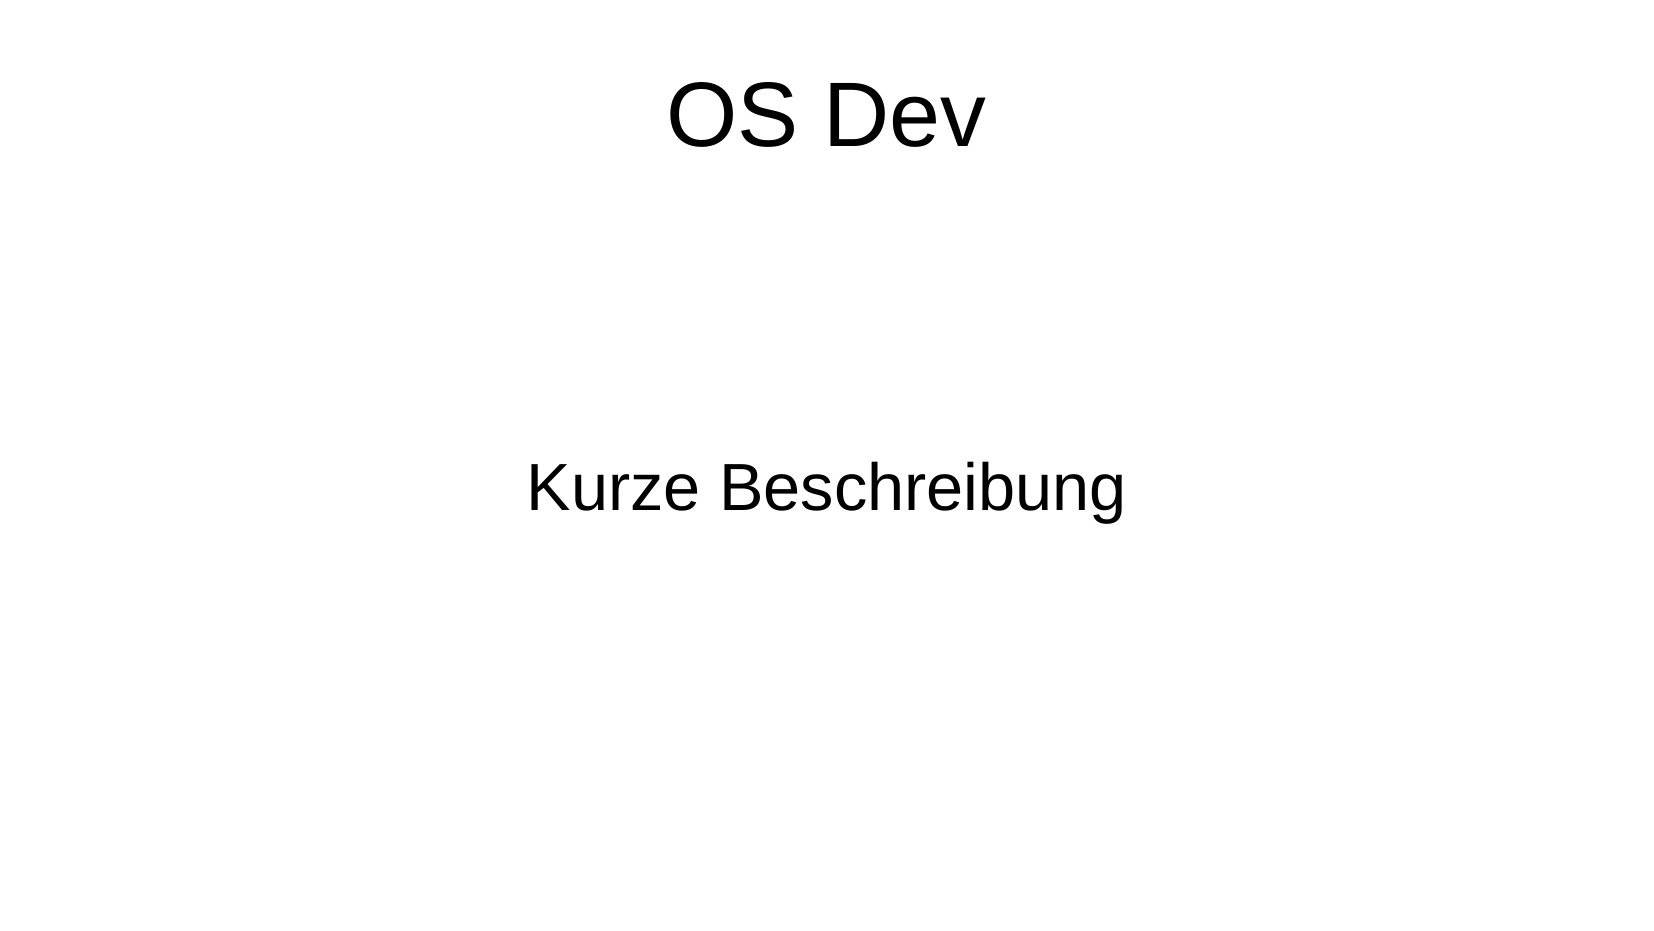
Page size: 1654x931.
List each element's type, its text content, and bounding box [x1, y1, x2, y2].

title OS Dev [82, 37, 1571, 193]
subtitle Kurze Beschreibung [82, 217, 1571, 758]
